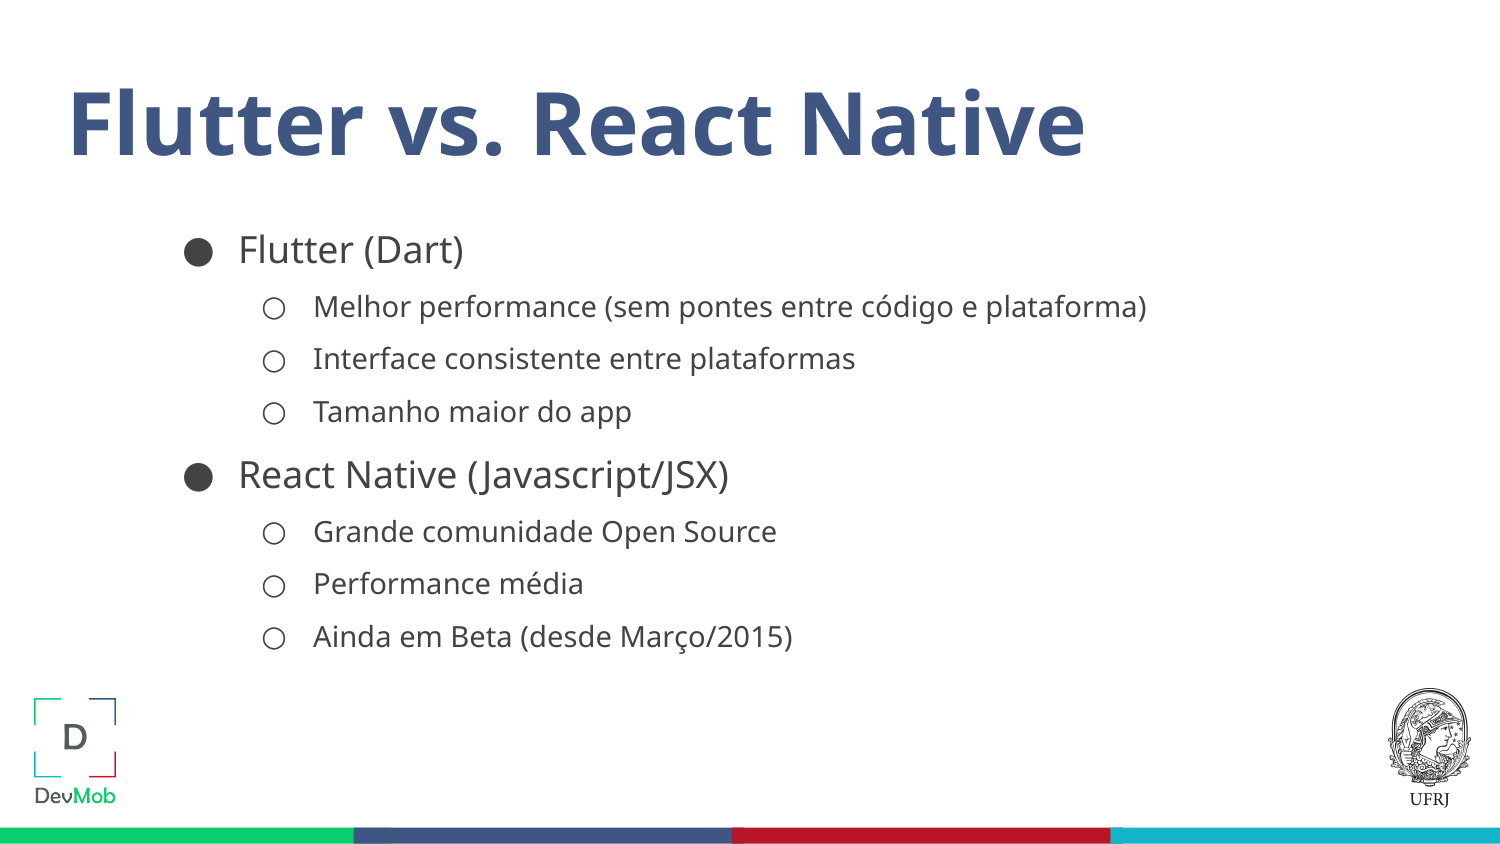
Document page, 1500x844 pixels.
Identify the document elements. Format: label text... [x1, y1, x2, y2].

picture [1388, 688, 1471, 808]
title Flutter vs. React Native [51, 51, 1449, 189]
list Flutter (Dart) Melhor performance (sem pontes entre código e plataforma) Interface consistente entre plataformas Tamanho maior do app React Native (Javascript/JSX) Grande comunidade Open Source Performance média Ainda em Beta (desde Março/2015) [148, 188, 1304, 752]
picture [34, 698, 116, 808]
